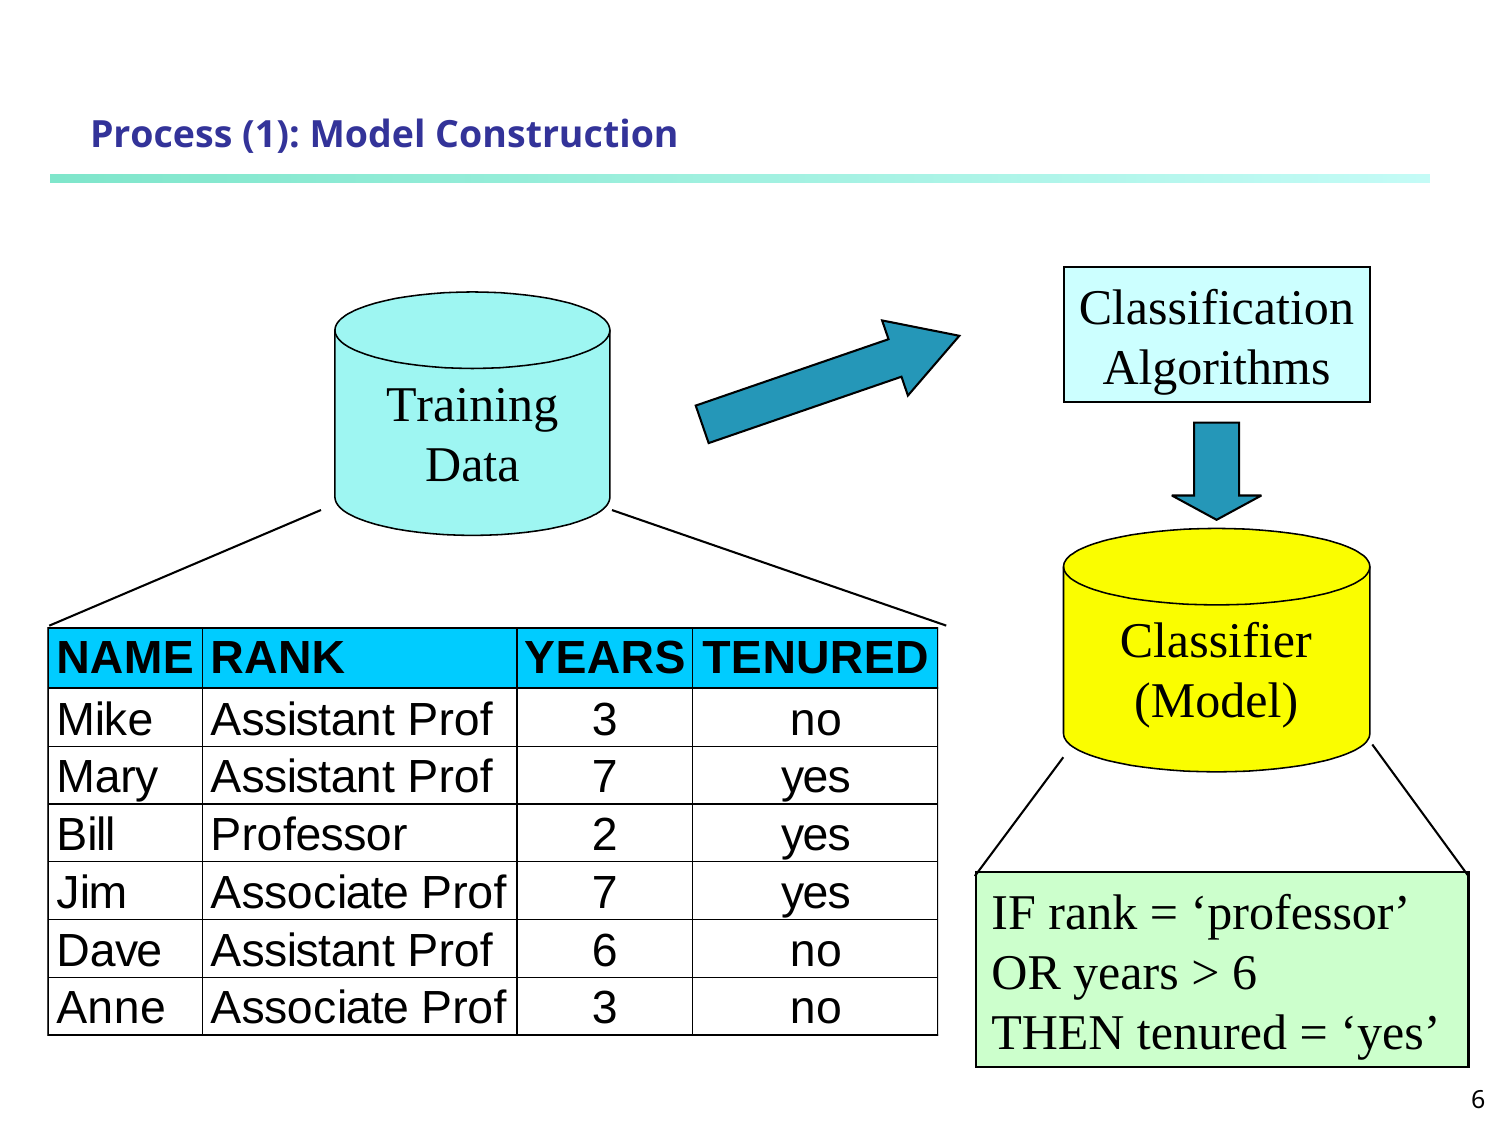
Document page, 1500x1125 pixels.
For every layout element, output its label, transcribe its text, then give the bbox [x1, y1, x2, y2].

text_box Classification Algorithms [1063, 266, 1370, 403]
picture [1062, 527, 1373, 775]
text_box Training Data [350, 363, 594, 500]
chart [47, 627, 940, 1038]
text_box [1171, 422, 1262, 520]
picture [334, 291, 613, 539]
text_box <number> [1187, 1062, 1500, 1125]
text_box Classifier (Model) [1104, 600, 1328, 736]
title Process (1): Model Construction [74, 37, 1400, 163]
text_box IF rank = ‘professor’ OR years > 6 THEN tenured = ‘yes’ [976, 872, 1469, 1068]
text_box [695, 320, 960, 444]
